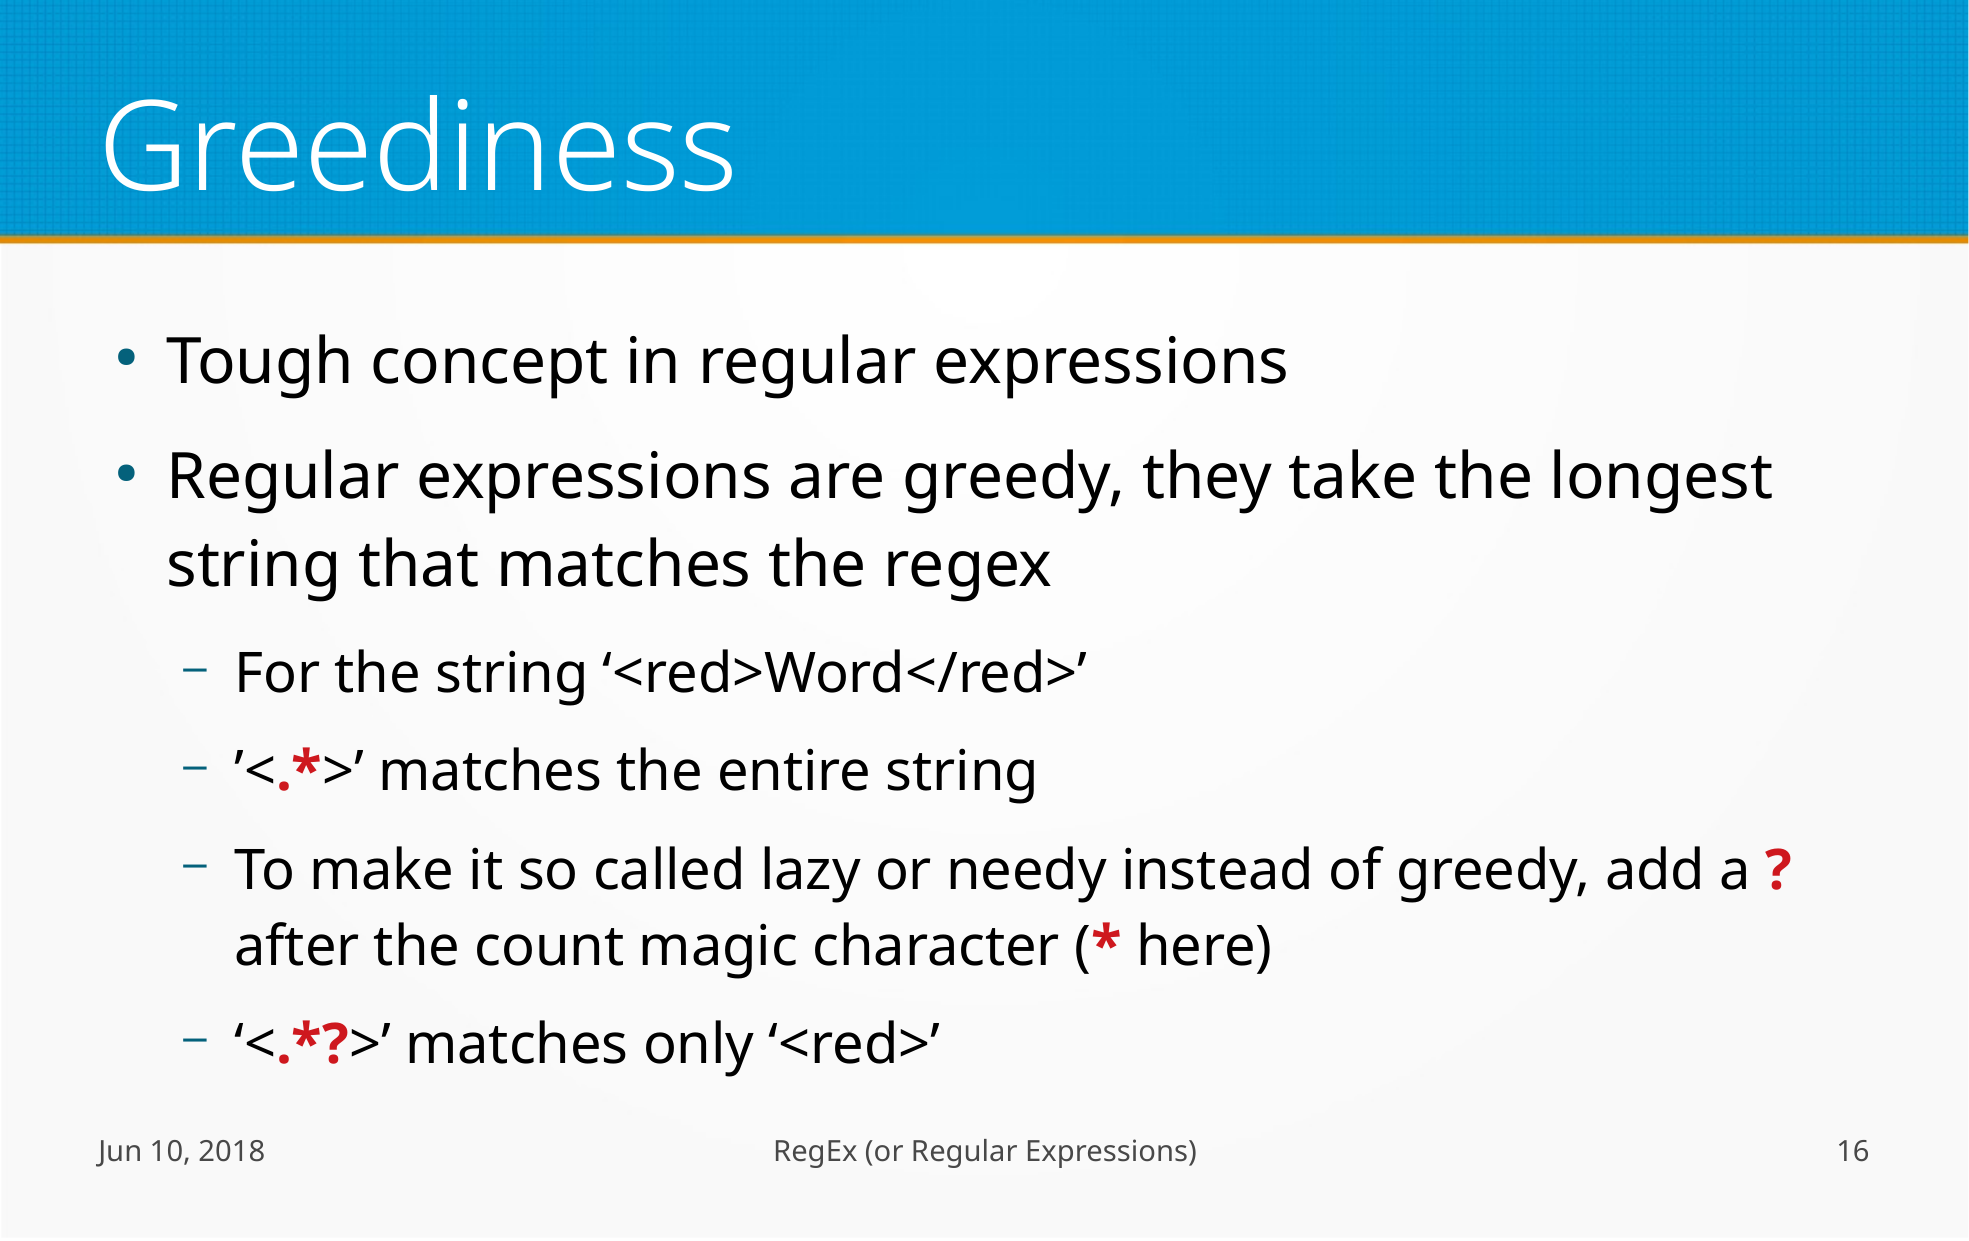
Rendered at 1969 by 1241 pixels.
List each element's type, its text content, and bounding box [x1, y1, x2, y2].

picture [0, 233, 1969, 1241]
title Greediness [98, 19, 1870, 227]
list Tough concept in regular expressions Regular expressions are greedy, they take the longest string that matches the regex For the string ‘<red>Word</red>’ ’<.*>’ matches the entire string To make it so called lazy or needy instead of greedy, add a ? after the count magic character (* here) ‘<.*?>’ matches only ‘<red>’ [98, 315, 1861, 1081]
